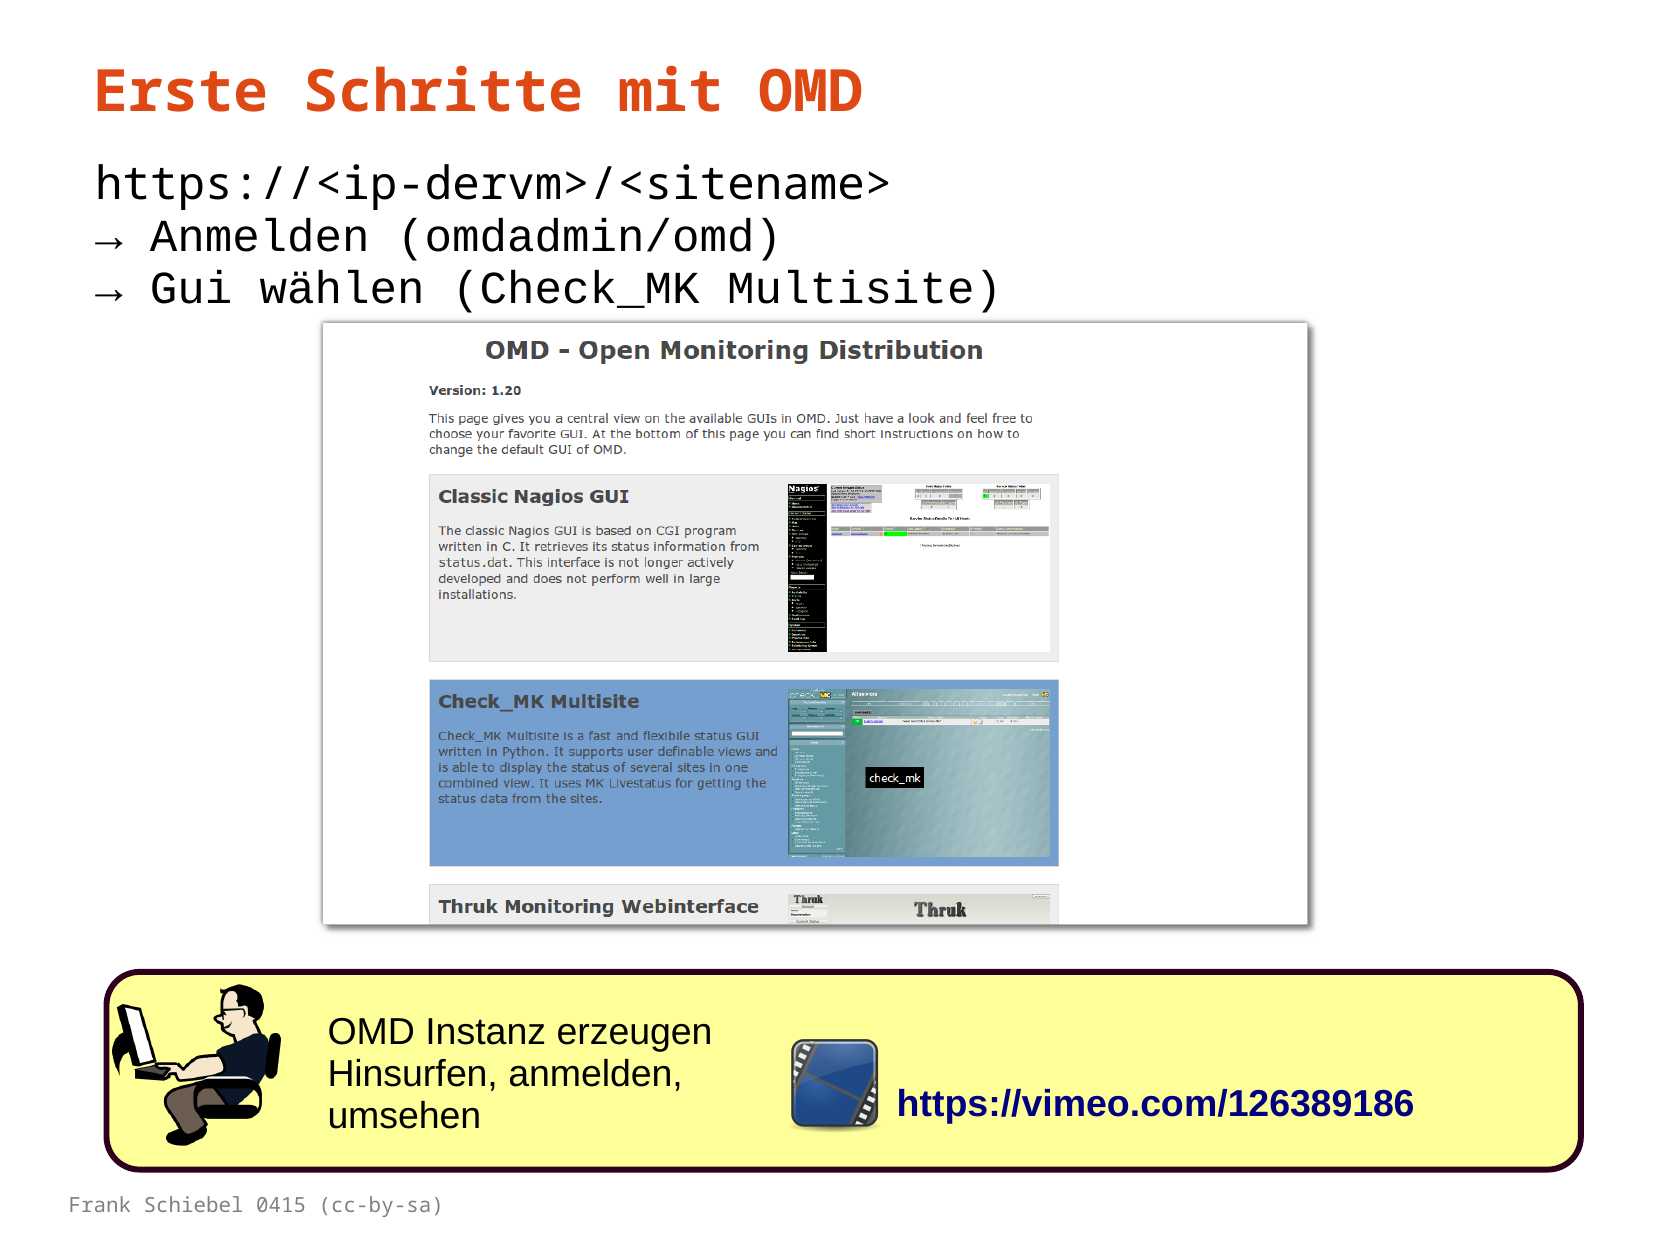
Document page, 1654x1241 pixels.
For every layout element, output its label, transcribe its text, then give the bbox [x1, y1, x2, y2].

picture [314, 314, 1321, 938]
picture [787, 1039, 882, 1133]
text_box [106, 971, 1581, 1170]
text_box https://<ip-dervm>/<sitename> → Anmelden (omdadmin/omd) → Gui wählen (Check_MK Multisite) [80, 143, 1402, 315]
text_box Erste Schritte mit OMD [78, 42, 1131, 117]
text_box https://vimeo.com/126389186 [882, 1075, 1505, 1133]
text_box OMD Instanz erzeugen Hinsurfen, anmelden, umsehen [312, 1003, 728, 1145]
picture [112, 984, 281, 1146]
